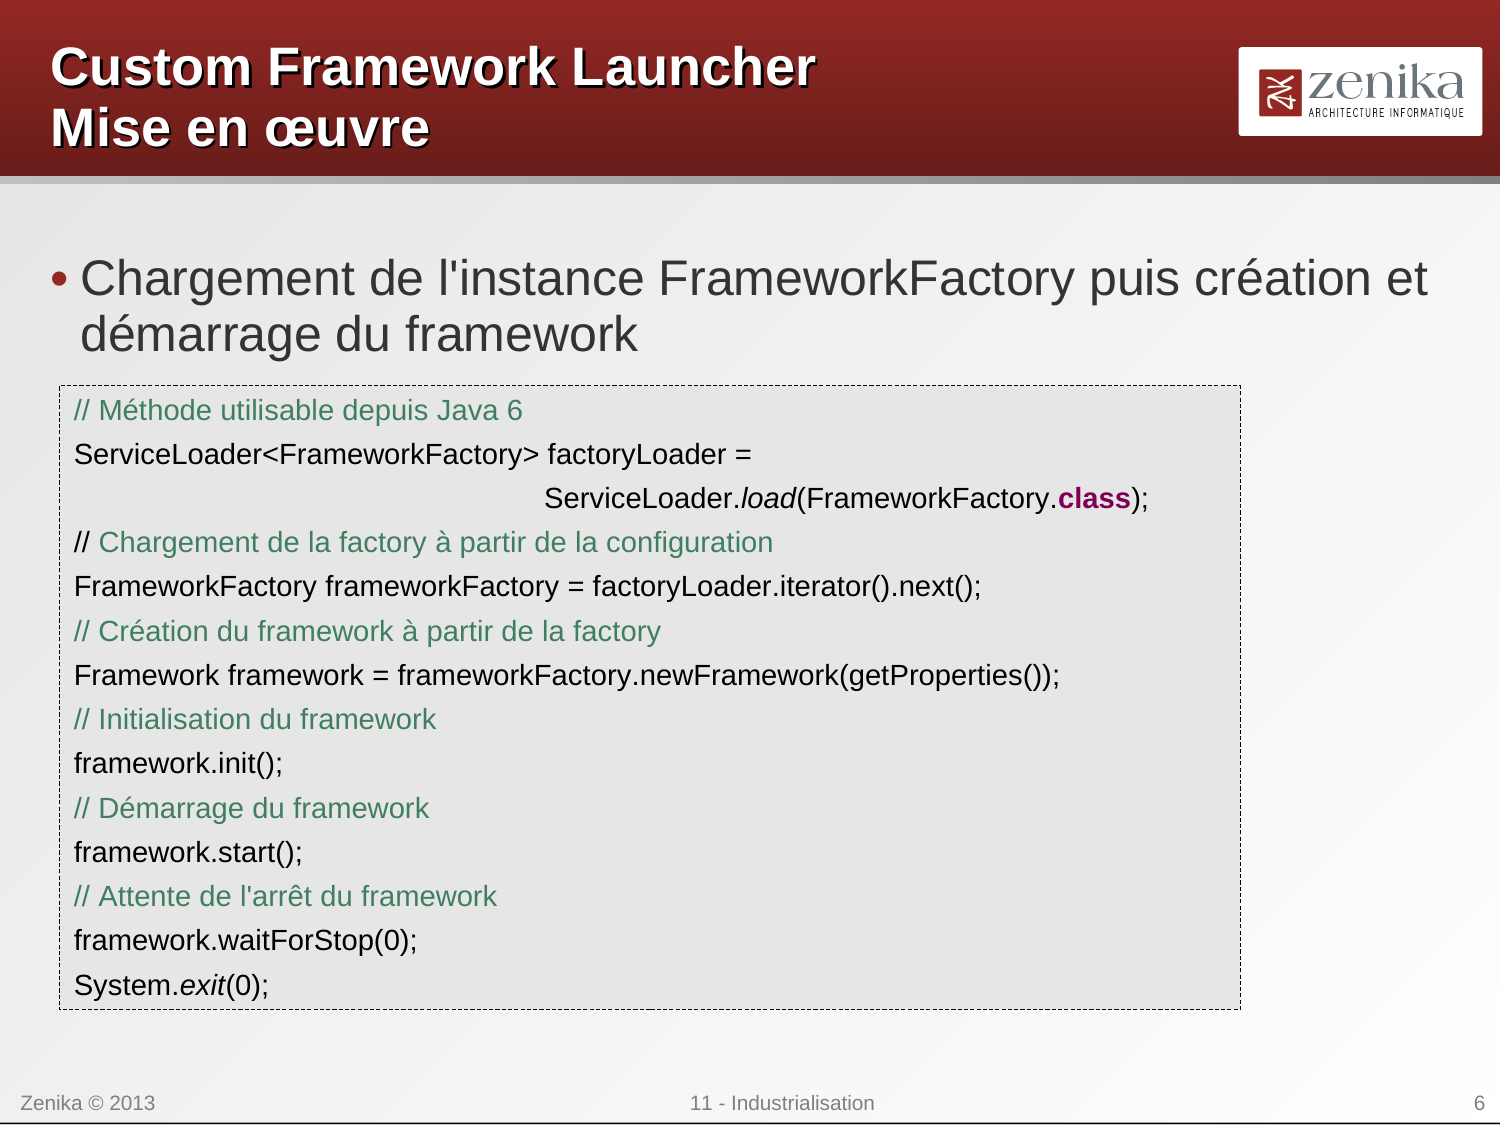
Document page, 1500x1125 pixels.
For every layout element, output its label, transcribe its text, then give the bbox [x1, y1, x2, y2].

list Chargement de l'instance FrameworkFactory puis création et démarrage du framework [50, 249, 1435, 1079]
title Custom Framework Launcher Mise en œuvre [50, 15, 1206, 180]
picture [1257, 58, 1464, 125]
list // Méthode utilisable depuis Java 6 ServiceLoader<FrameworkFactory> factoryLoader = ServiceLoader.load(FrameworkFactory.class); // Chargement de la factory à partir de la configuration FrameworkFactory frameworkFactory = factoryLoader.iterator().next(); // Création du framework à partir de la factory Framework framework = frameworkFactory.newFramework(getProperties()); // Initialisation du framework framework.init(); // Démarrage du framework framework.start(); // Attente de l'arrêt du framework framework.waitForStop(0); System.exit(0); [59, 385, 1241, 1010]
